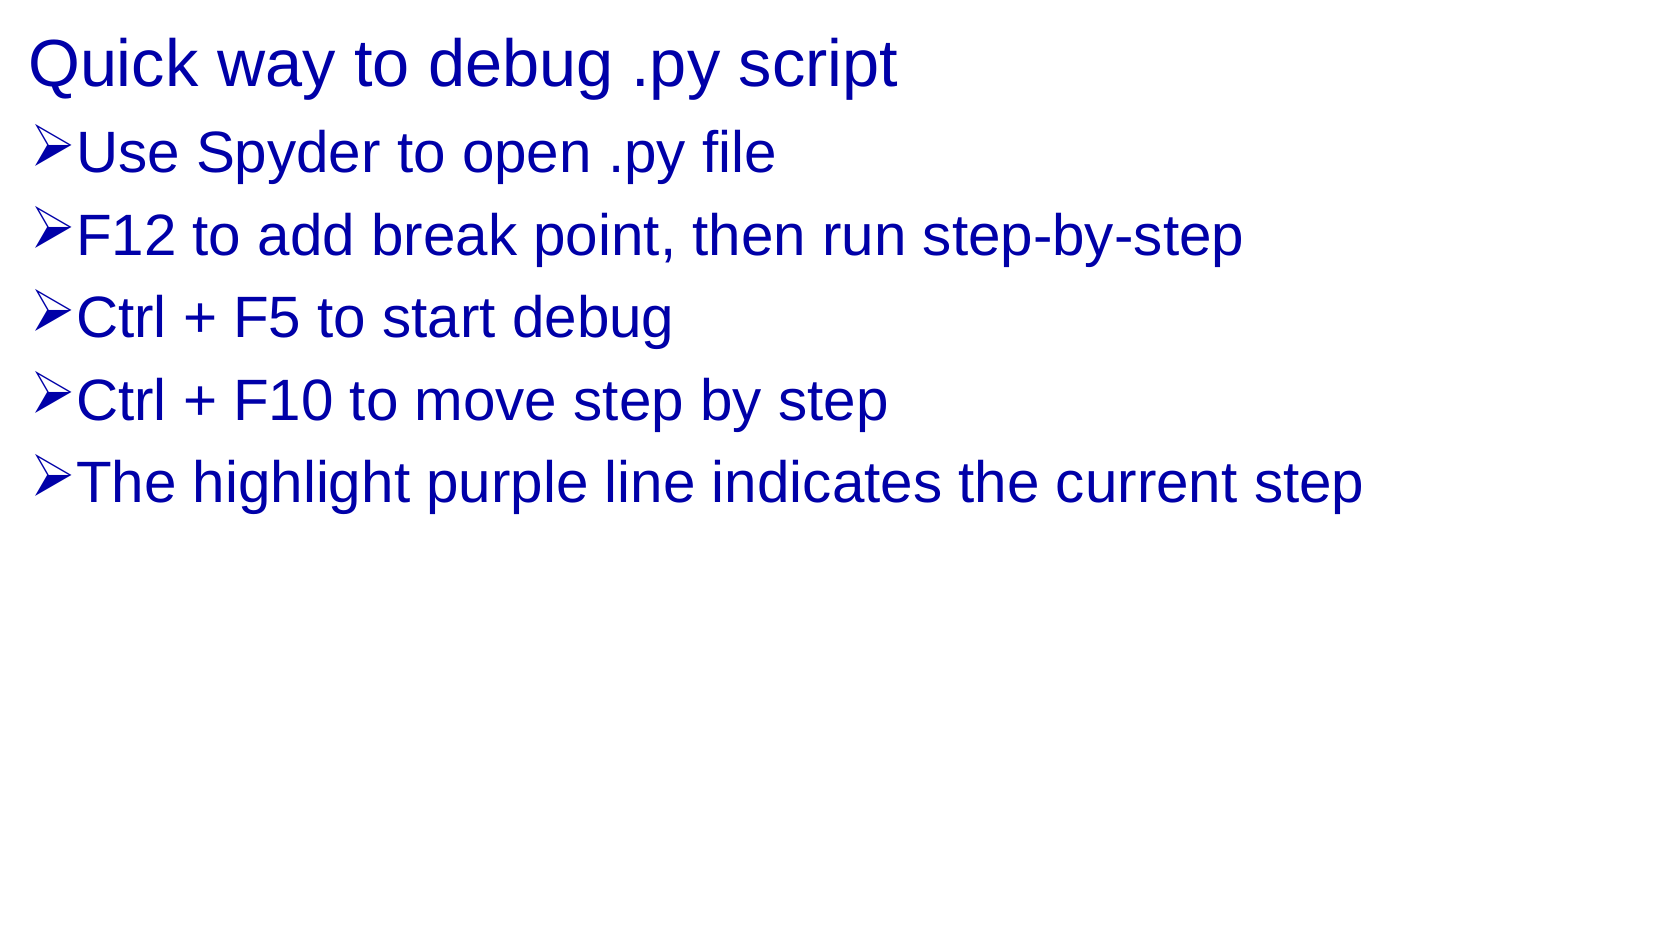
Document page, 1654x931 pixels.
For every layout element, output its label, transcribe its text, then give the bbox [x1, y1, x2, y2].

title Quick way to debug .py script [28, 21, 1626, 106]
list Use Spyder to open .py file F12 to add break point, then run step-by-step Ctrl + F5 to start debug Ctrl + F10 to move step by step The highlight purple line indicates the current step [30, 120, 1645, 916]
